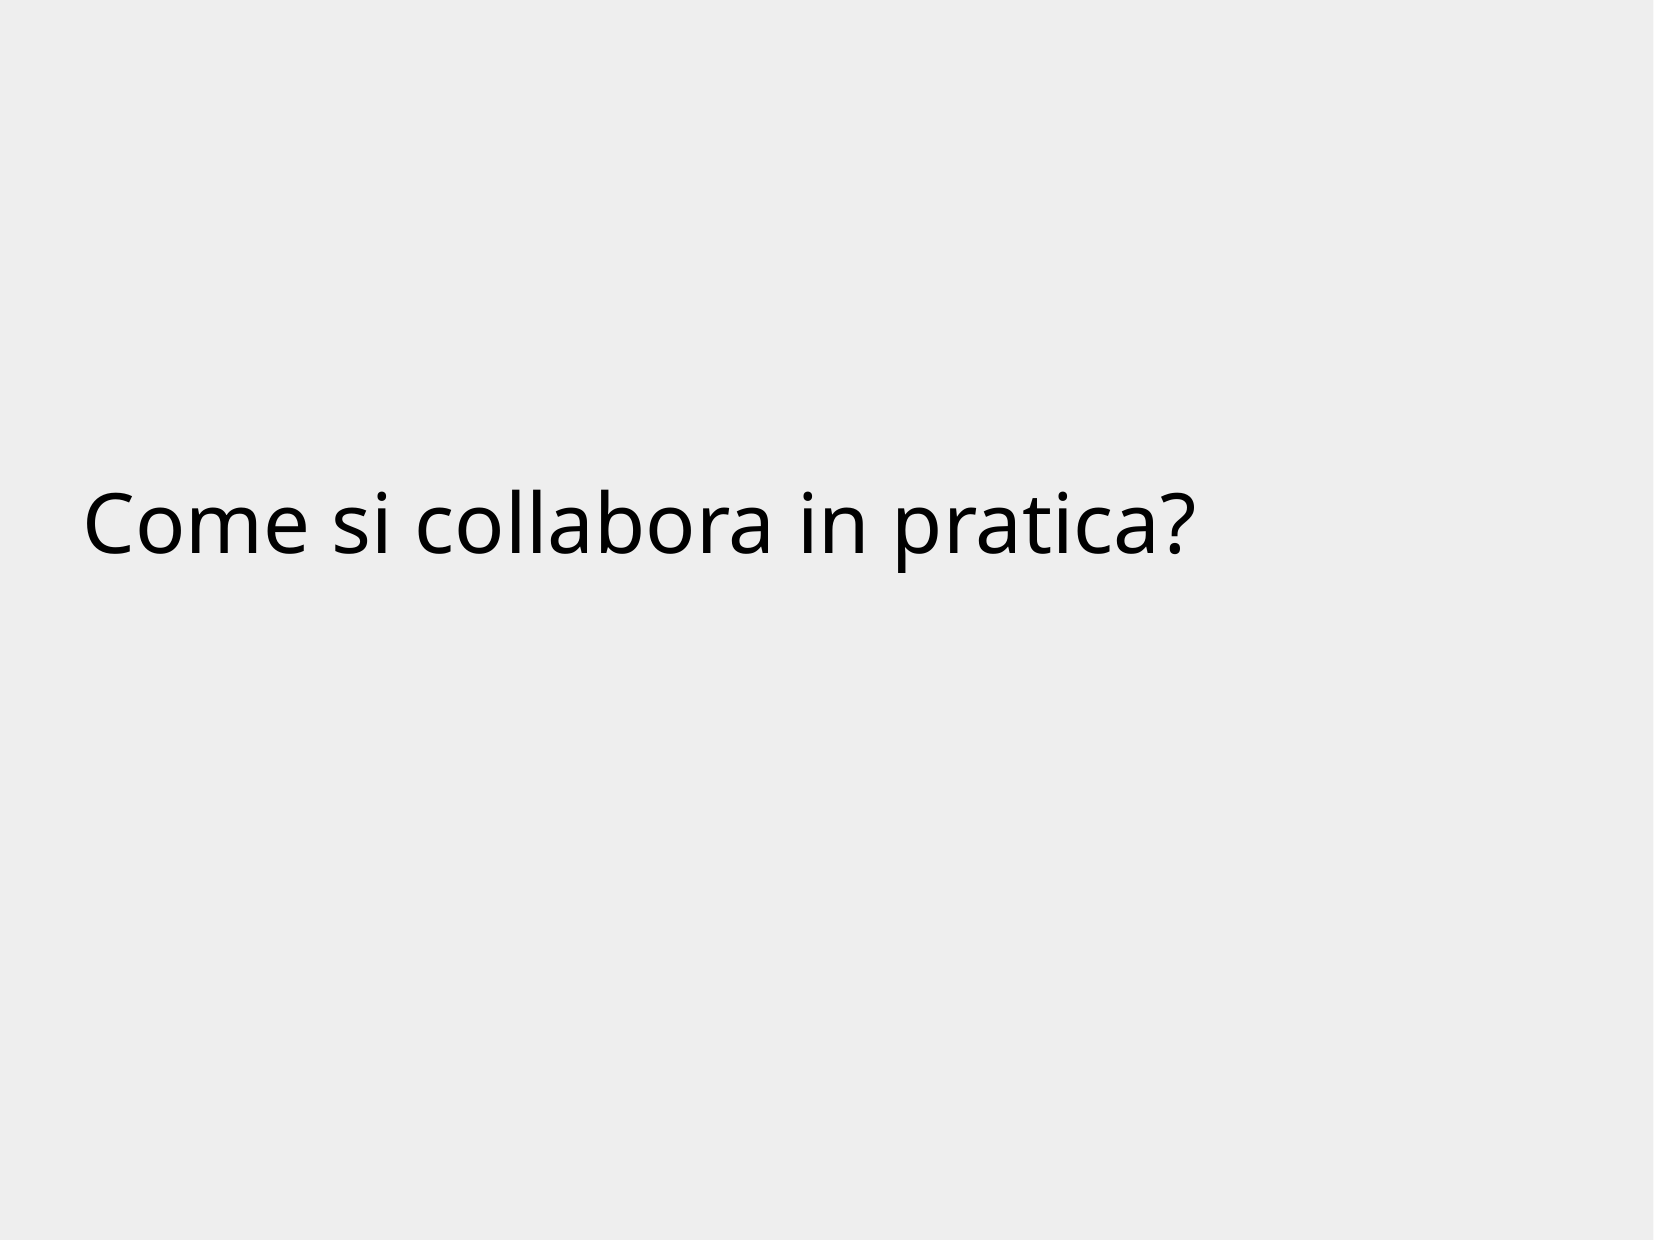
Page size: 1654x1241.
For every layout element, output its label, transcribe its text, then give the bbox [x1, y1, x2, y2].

title Come si collabora in pratica? [82, 49, 1571, 993]
